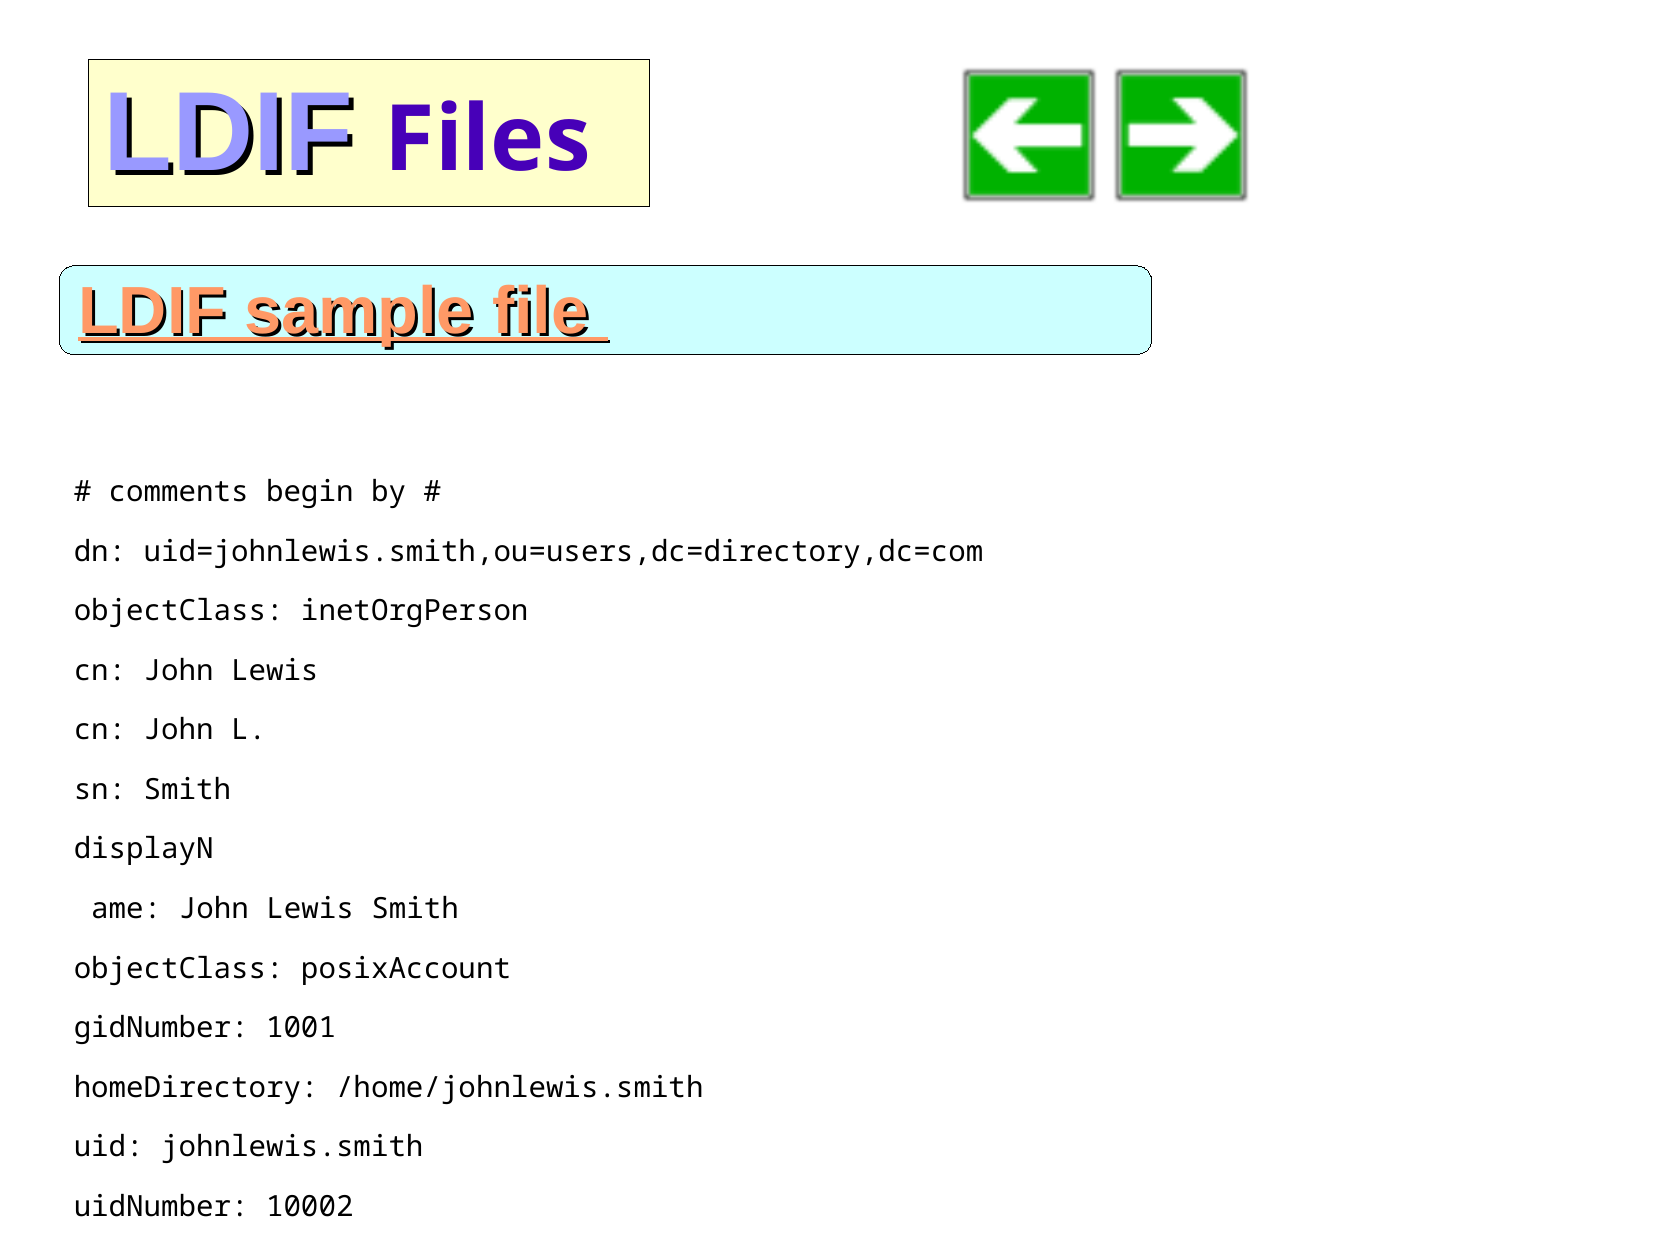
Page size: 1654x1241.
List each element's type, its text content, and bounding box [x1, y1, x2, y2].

text_box # comments begin by # dn: uid=johnlewis.smith,ou=users,dc=directory,dc=com objectClass: inetOrgPerson cn: John Lewis cn: John L. sn: Smith displayN ame: John Lewis Smith objectClass: posixAccount gidNumber: 1001 homeDirectory: /home/johnlewis.smith uid: johnlewis.smith uidNumber: 10002 [59, 442, 1477, 1138]
text_box LDIF sample file [59, 265, 1152, 355]
picture [1108, 62, 1257, 211]
picture [956, 62, 1105, 211]
text_box LDIF Files [88, 59, 650, 207]
